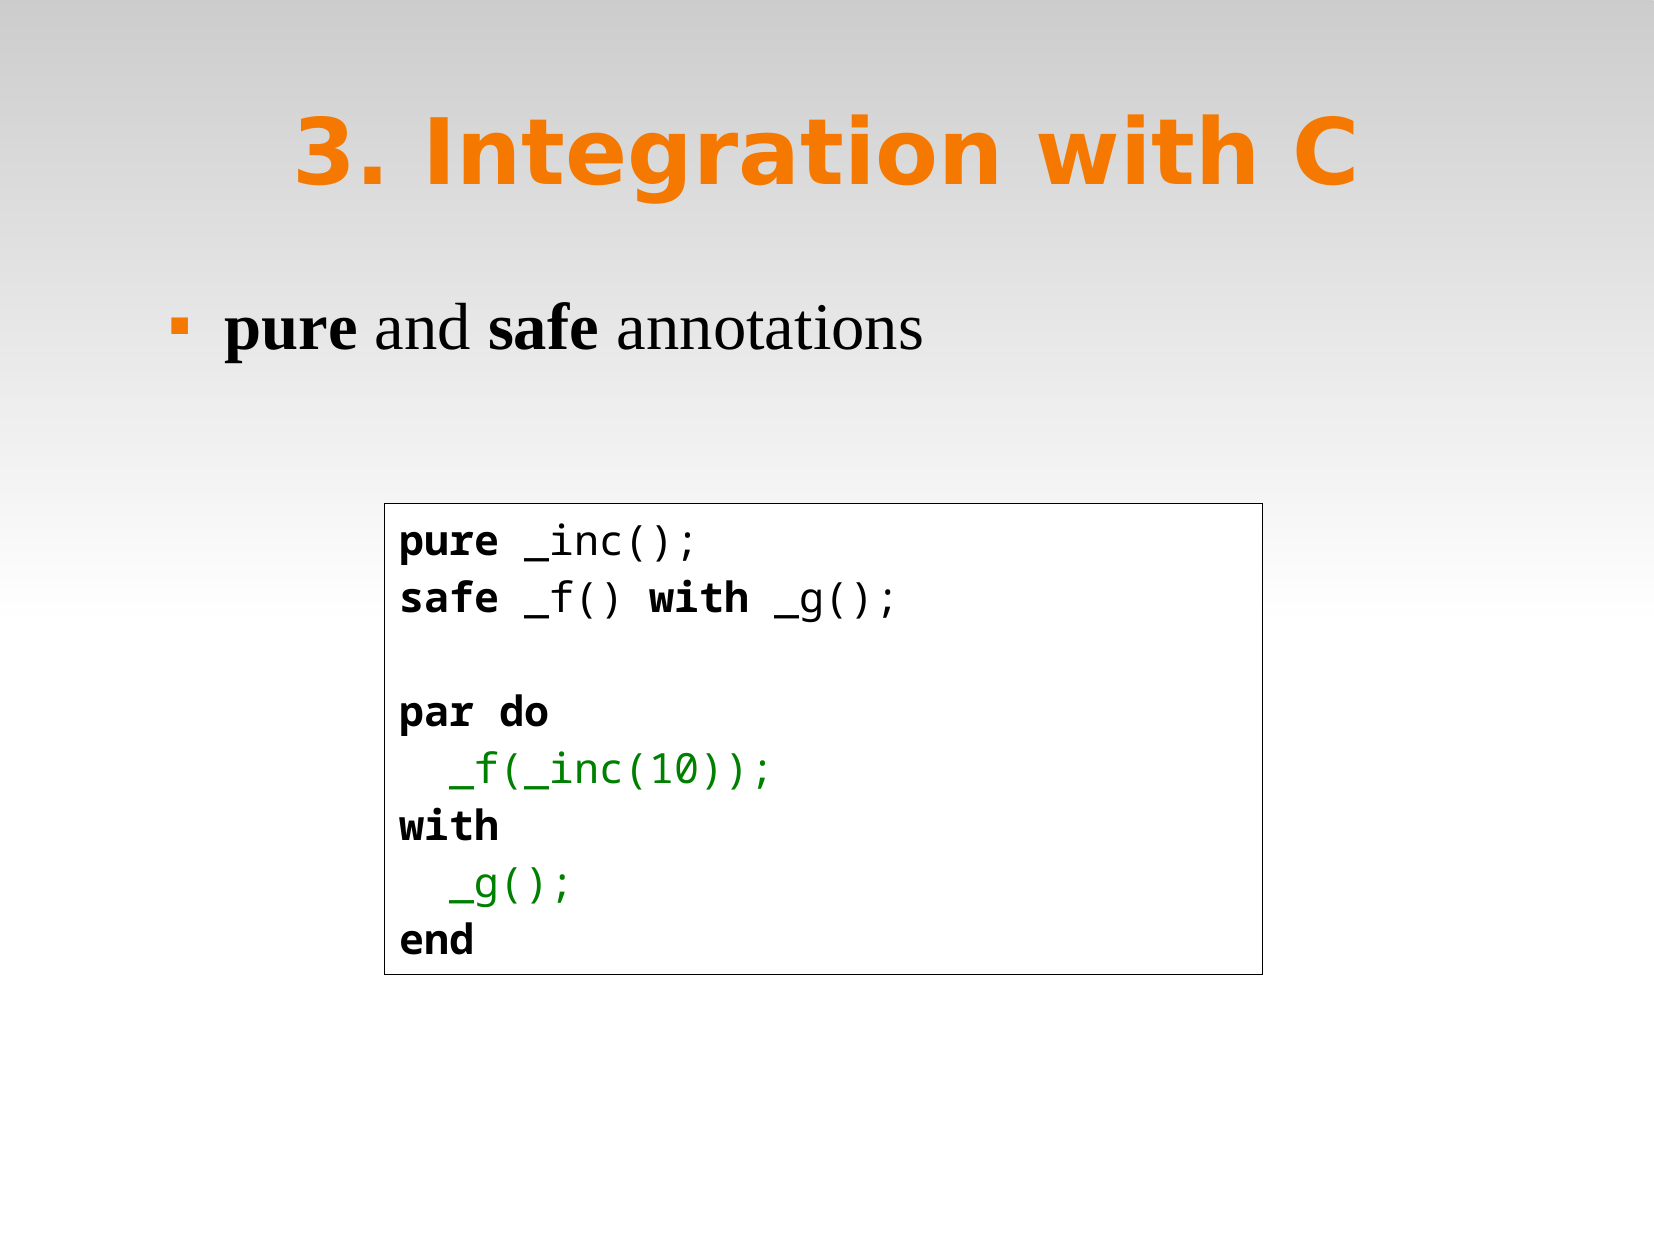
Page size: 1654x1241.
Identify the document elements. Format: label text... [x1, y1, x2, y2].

title 3. Integration with C [82, 49, 1571, 257]
list pure and safe annotations [82, 290, 1571, 1109]
